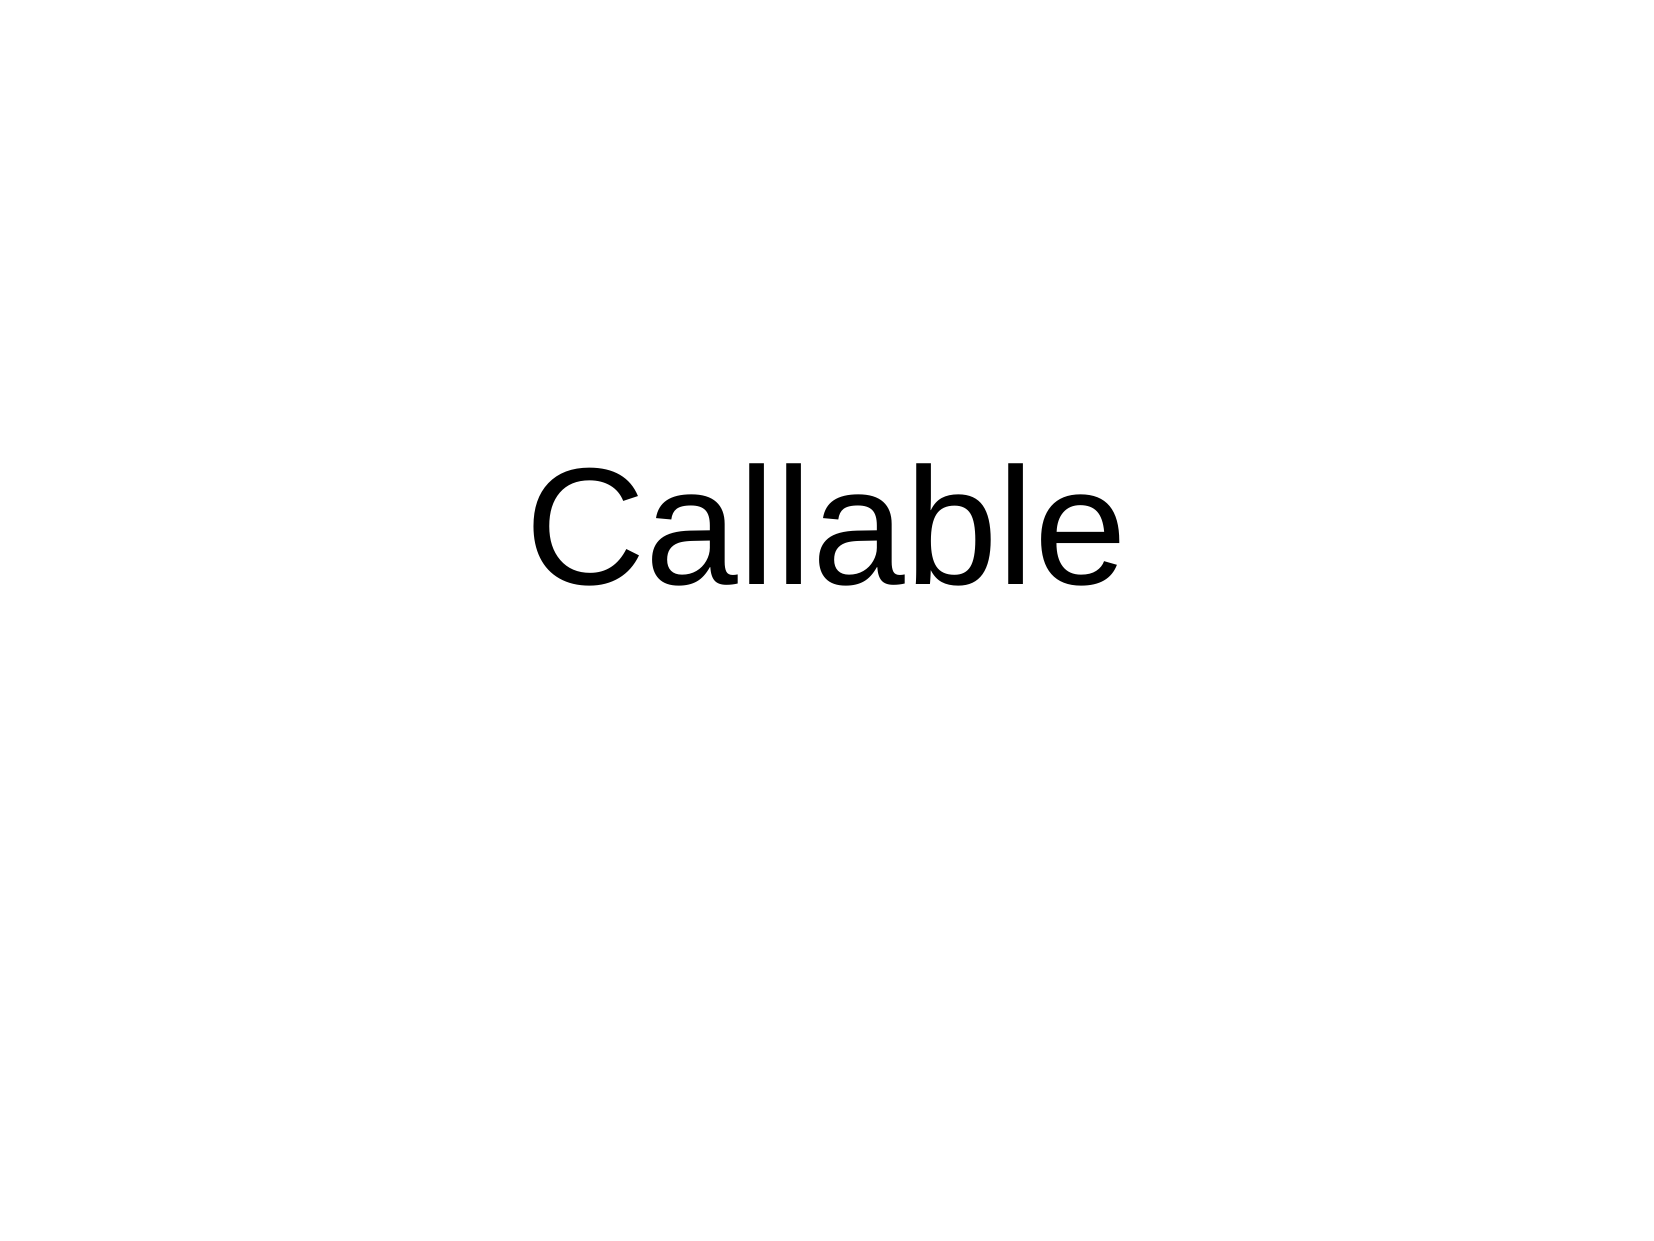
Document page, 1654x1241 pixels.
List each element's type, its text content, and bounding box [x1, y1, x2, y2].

text_box Callable [144, 426, 1510, 628]
